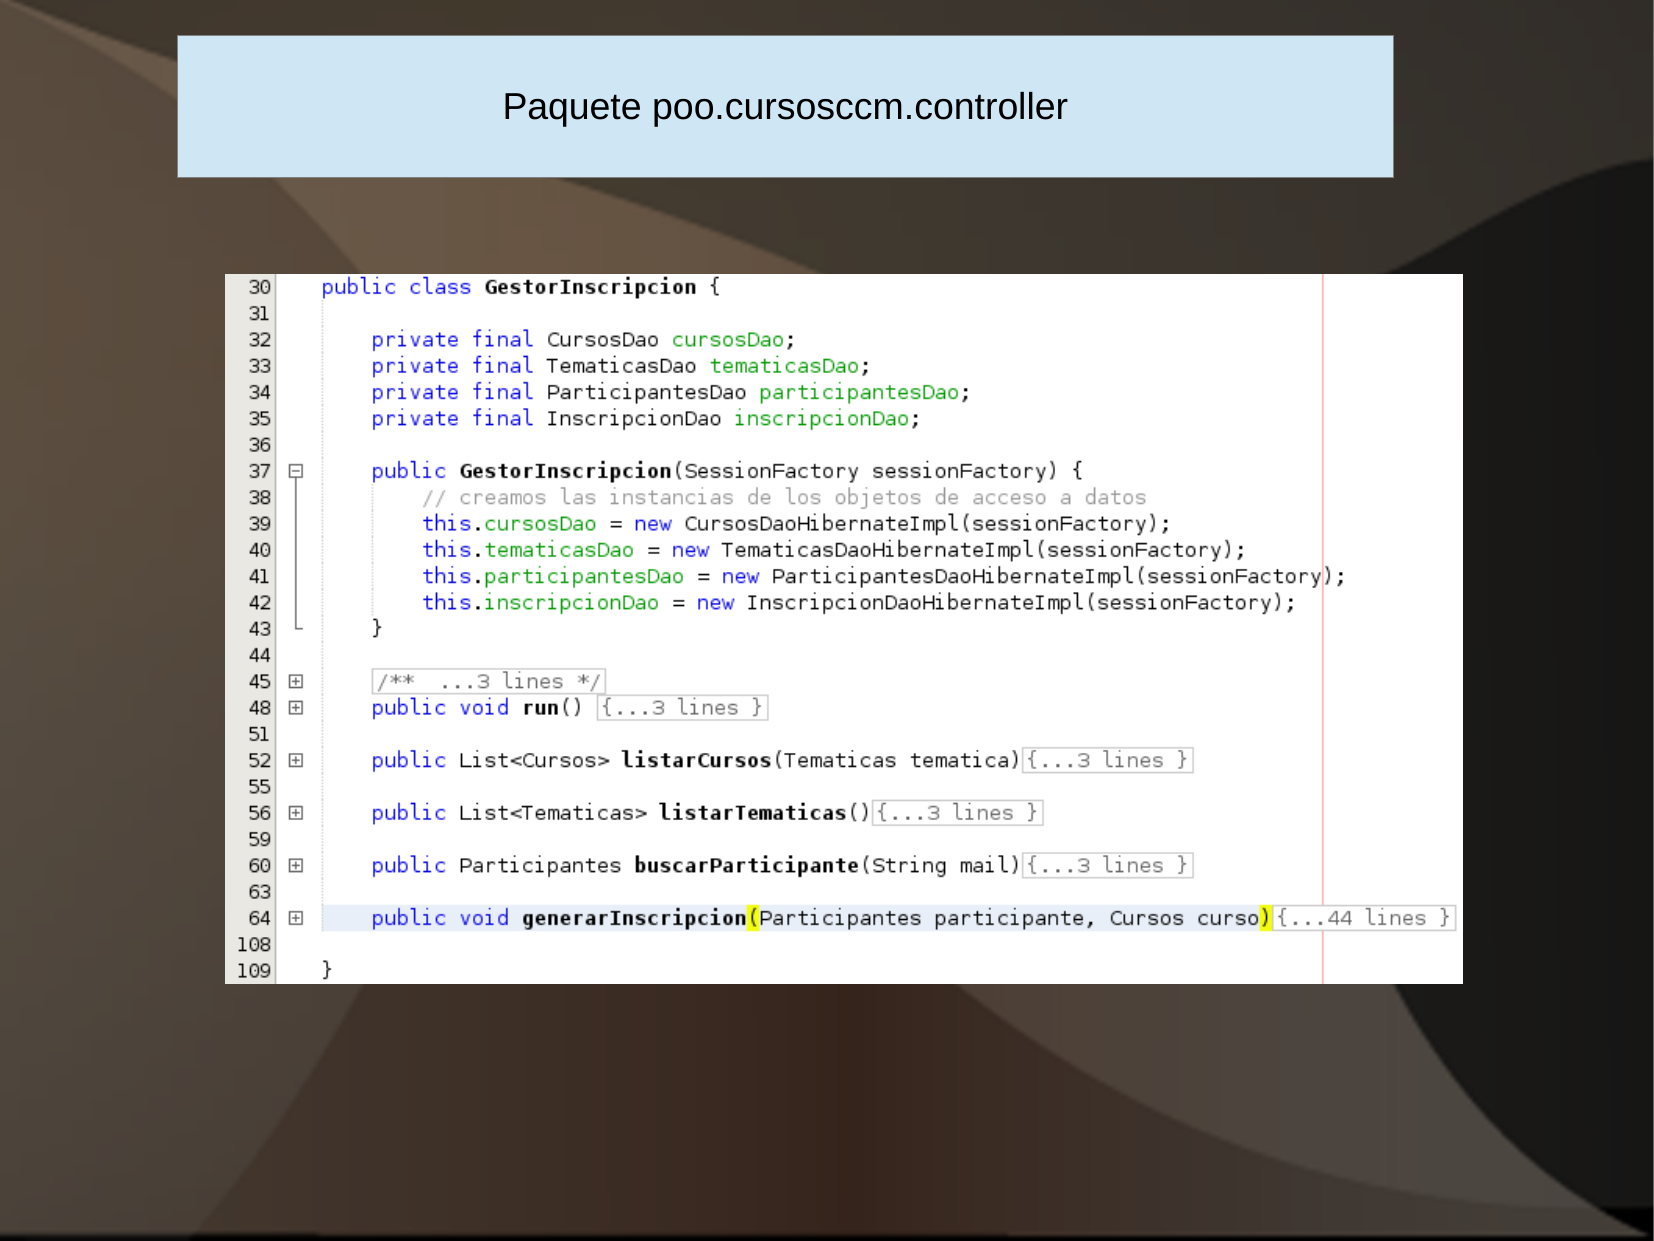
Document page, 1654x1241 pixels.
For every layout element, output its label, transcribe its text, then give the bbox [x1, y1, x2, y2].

picture [0, 0, 1654, 1241]
text_box Paquete poo.cursosccm.controller [177, 35, 1394, 178]
